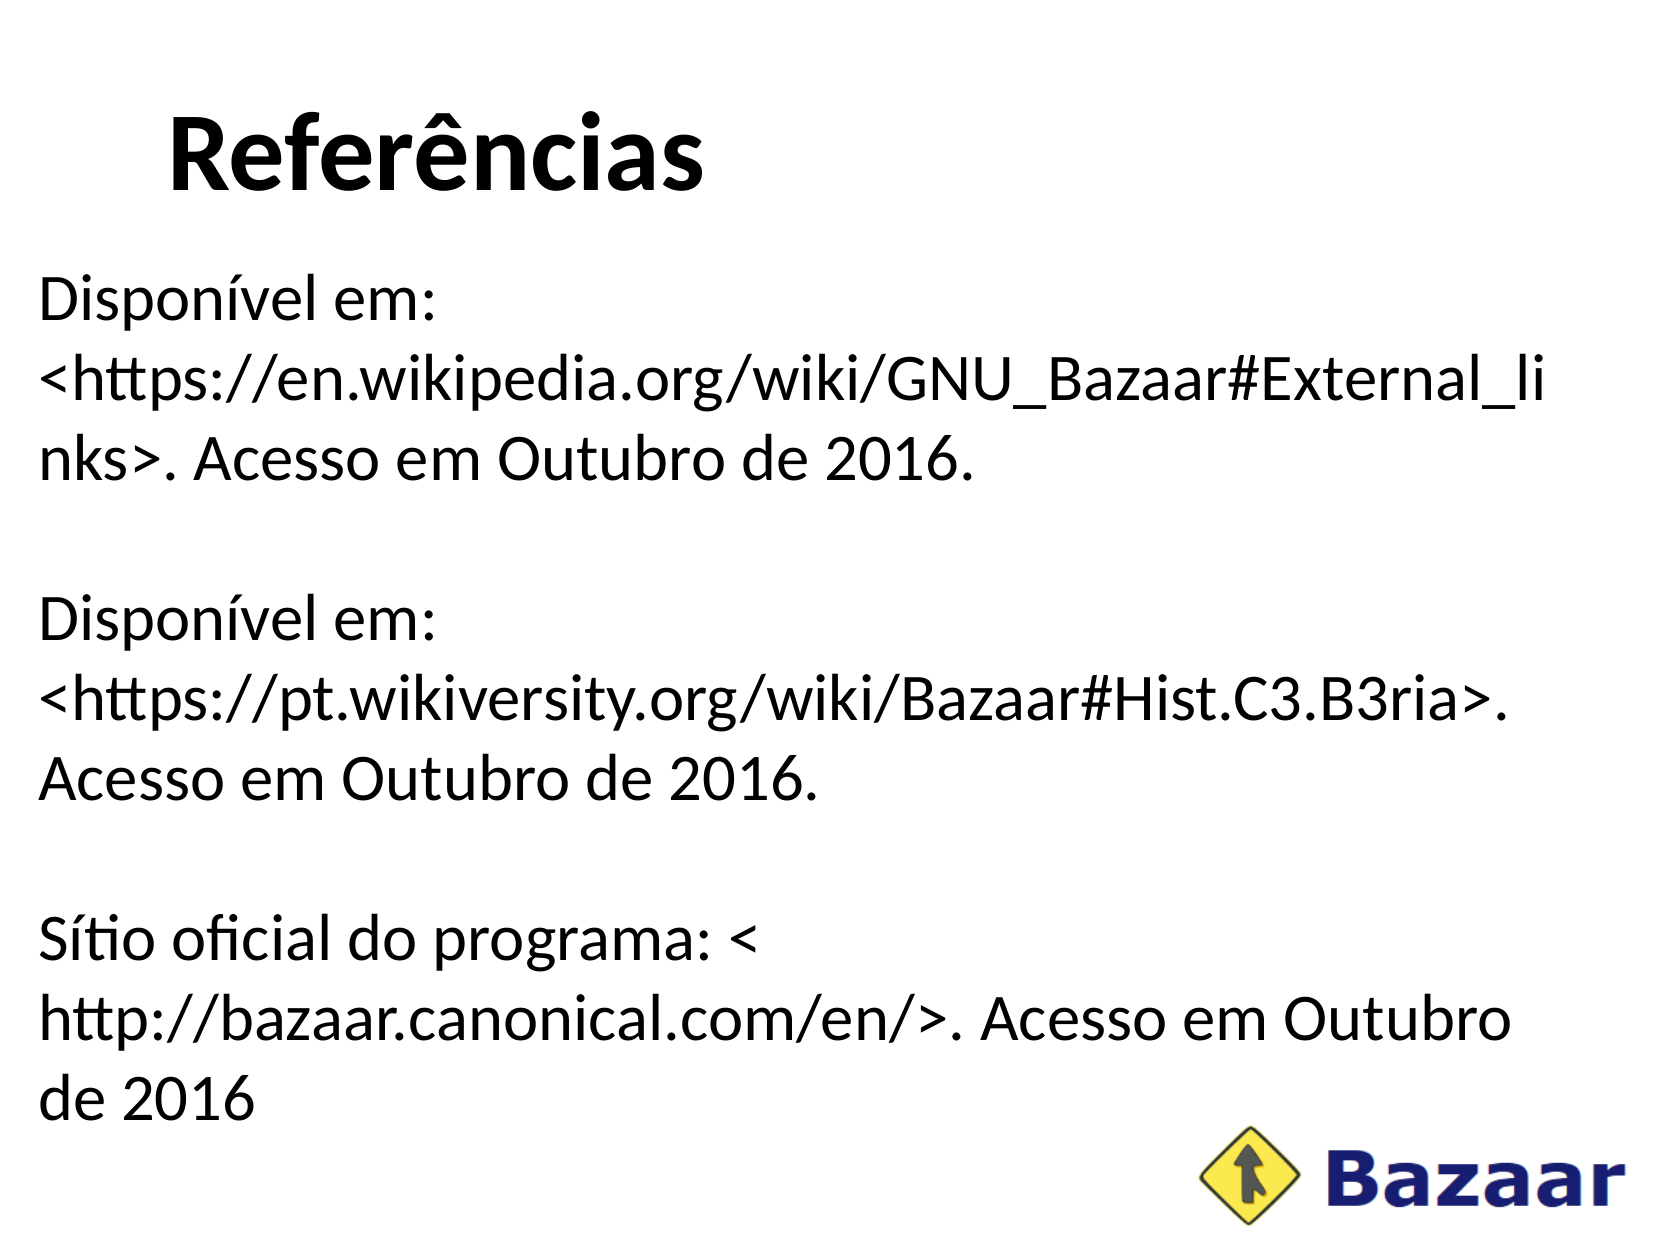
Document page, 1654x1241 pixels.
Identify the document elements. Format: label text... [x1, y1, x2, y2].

text_box Referências [141, 70, 733, 221]
text_box Disponível em: <https://en.wikipedia.org/wiki/GNU_Bazaar#External_links>. Acesso em Outubro de 2016. Disponível em: <https://pt.wikiversity.org/wiki/Bazaar#Hist.C3.B3ria>. Acesso em Outubro de 2016. Sítio oficial do programa: <http://bazaar.canonical.com/en/>. Acesso em Outubro de 2016 [23, 246, 1593, 1241]
picture [1181, 1110, 1638, 1241]
